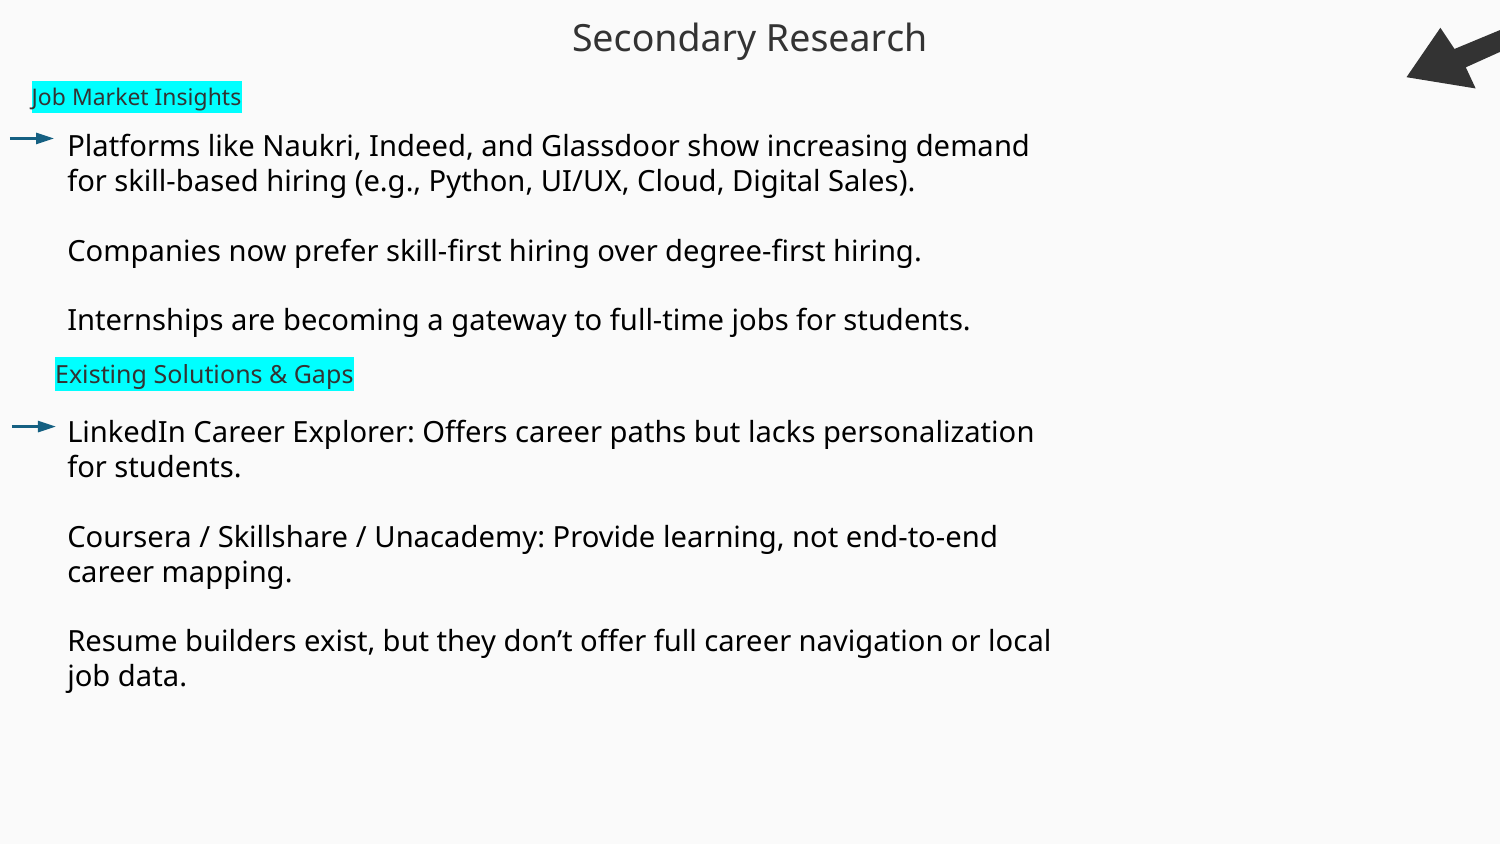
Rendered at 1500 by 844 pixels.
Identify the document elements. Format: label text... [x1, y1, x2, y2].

text_box [1406, 27, 1500, 89]
title Job Market Insights [0, 71, 567, 149]
text_box Platforms like Naukri, Indeed, and Glassdoor show increasing demand for skill-based hiring (e.g., Python, UI/UX, Cloud, Digital Sales). Companies now prefer skill-first hiring over degree-first hiring. Internships are becoming a gateway to full-time jobs for students. [52, 119, 1082, 405]
text_box LinkedIn Career Explorer: Offers career paths but lacks personalization for students. Coursera / Skillshare / Unacademy: Provide learning, not end-to-end career mapping. Resume builders exist, but they don’t offer full career navigation or local job data. [52, 405, 1082, 739]
text_box Existing Solutions & Gaps [0, 347, 635, 425]
text_box Secondary Research [319, 3, 1181, 82]
